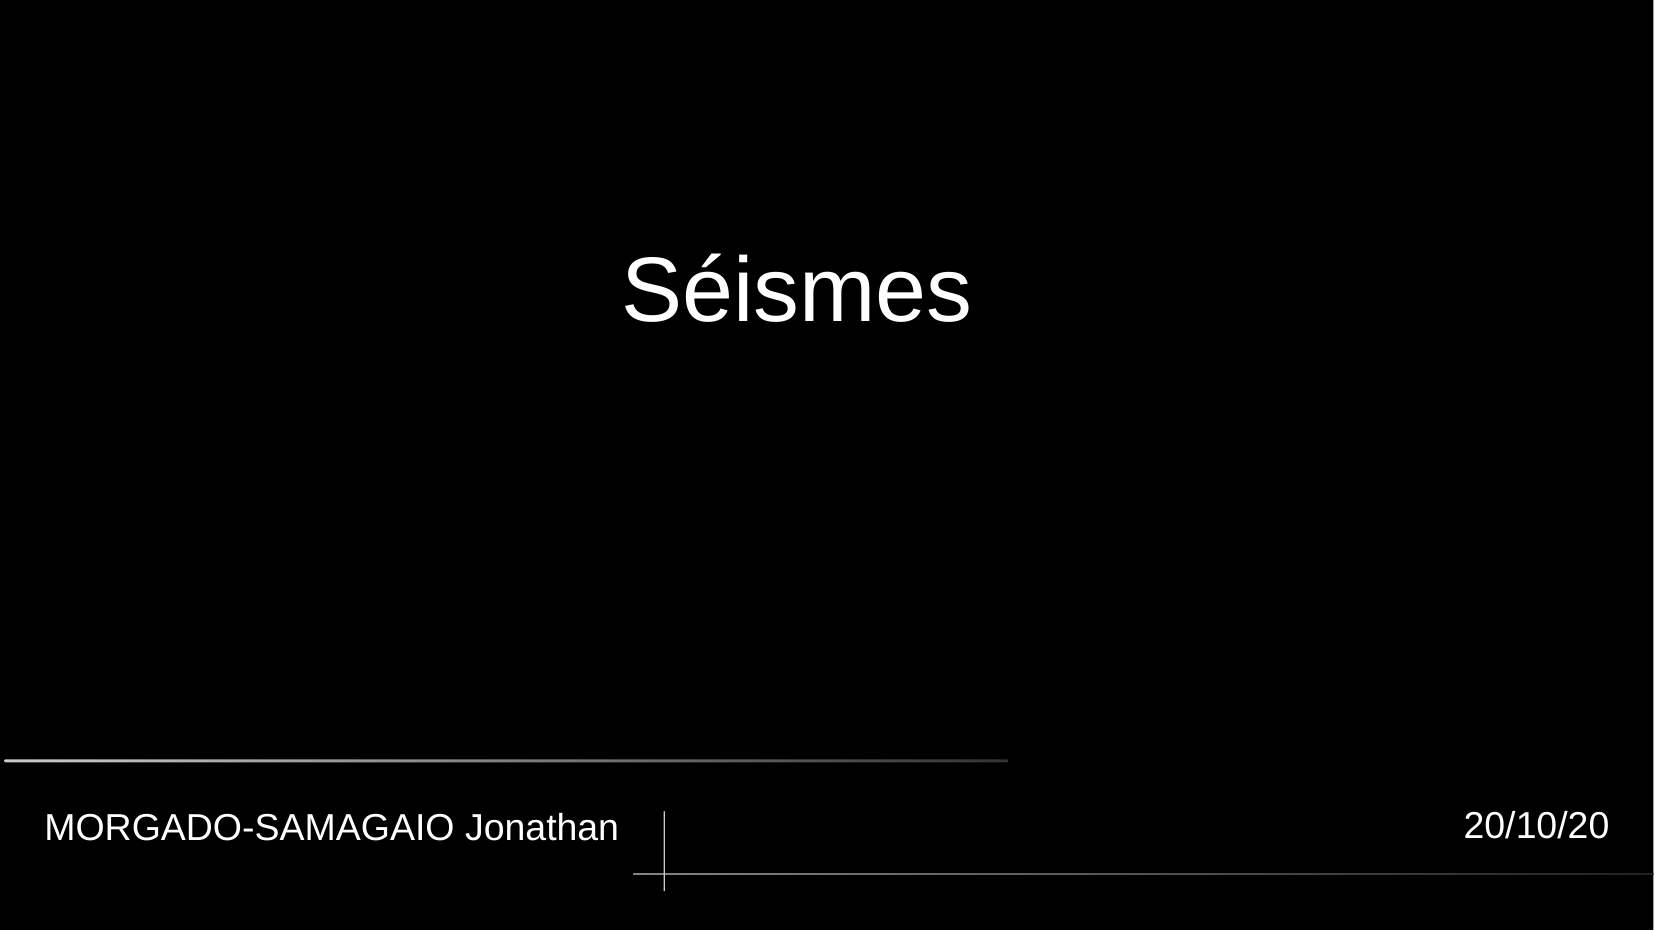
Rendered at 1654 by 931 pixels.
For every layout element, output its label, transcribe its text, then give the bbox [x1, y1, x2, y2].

title Séismes [59, 236, 1536, 345]
text_box MORGADO-SAMAGAIO Jonathan [29, 799, 650, 899]
text_box 20/10/20 [1003, 797, 1625, 897]
